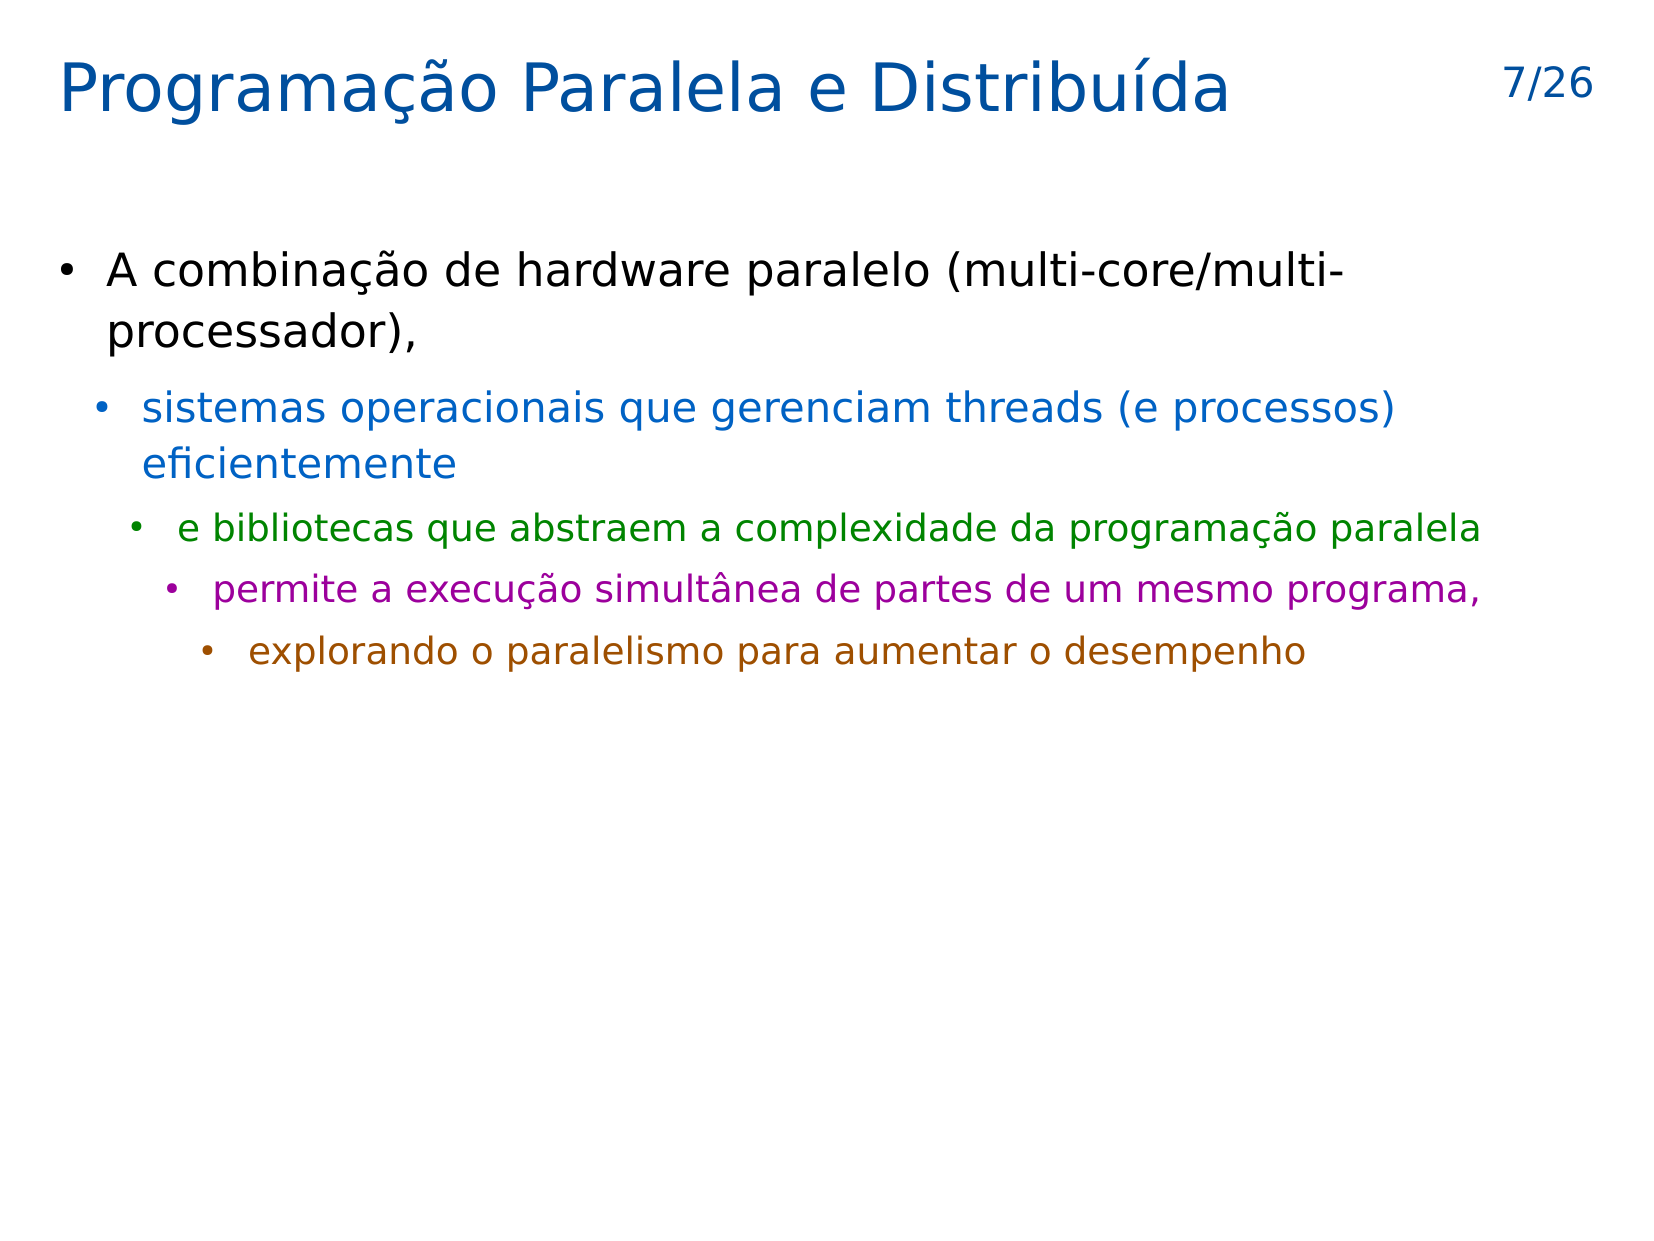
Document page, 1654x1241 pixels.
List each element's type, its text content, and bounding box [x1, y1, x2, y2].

title Programação Paralela e Distribuída [59, 29, 1625, 148]
list A combinação de hardware paralelo (multi-core/multi-processador), sistemas operacionais que gerenciam threads (e processos) eficientemente e bibliotecas que abstraem a complexidade da programação paralela permite a execução simultânea de partes de um mesmo programa, explorando o paralelismo para aumentar o desempenho [59, 236, 1595, 1182]
